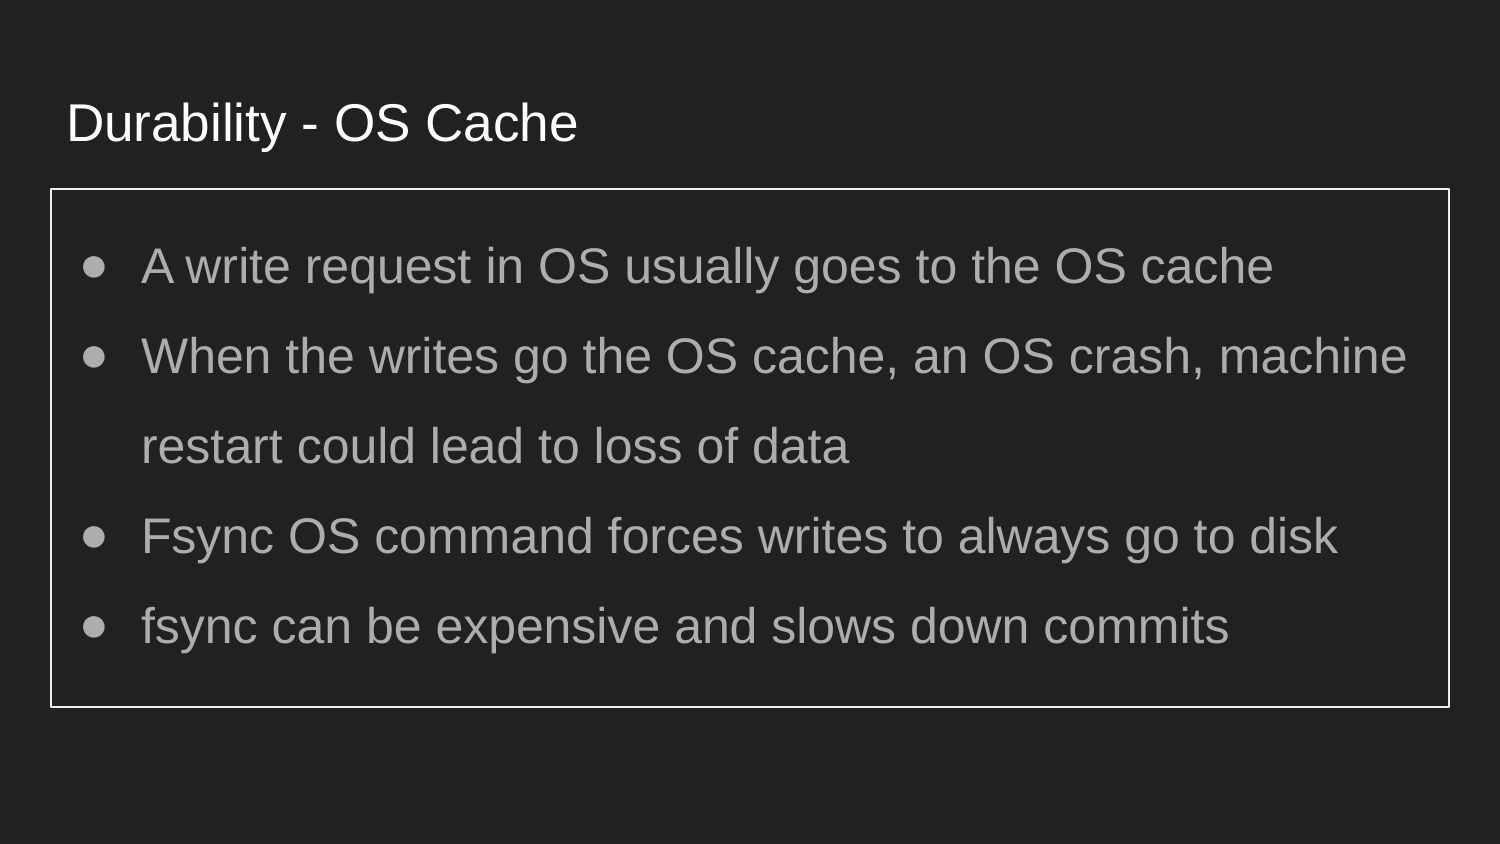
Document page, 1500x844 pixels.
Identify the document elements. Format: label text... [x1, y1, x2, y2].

title Durability - OS Cache [51, 72, 1449, 167]
list A write request in OS usually goes to the OS cache When the writes go the OS cache, an OS crash, machine restart could lead to loss of data Fsync OS command forces writes to always go to disk fsync can be expensive and slows down commits [51, 189, 1449, 708]
